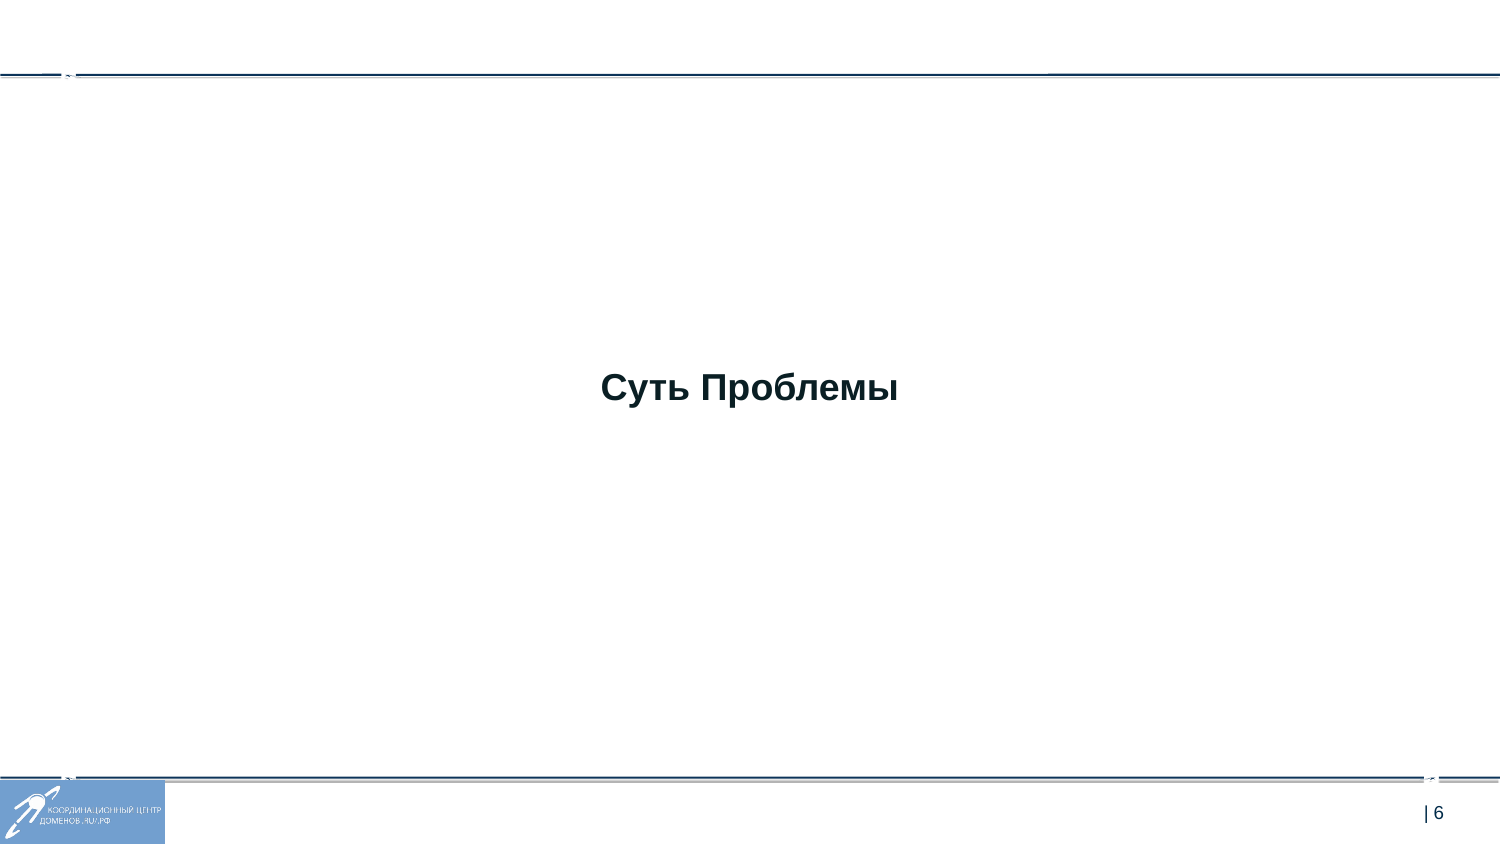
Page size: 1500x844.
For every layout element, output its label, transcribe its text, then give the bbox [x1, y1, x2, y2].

title Суть Проблемы [51, 348, 1449, 443]
picture [0, 779, 166, 844]
